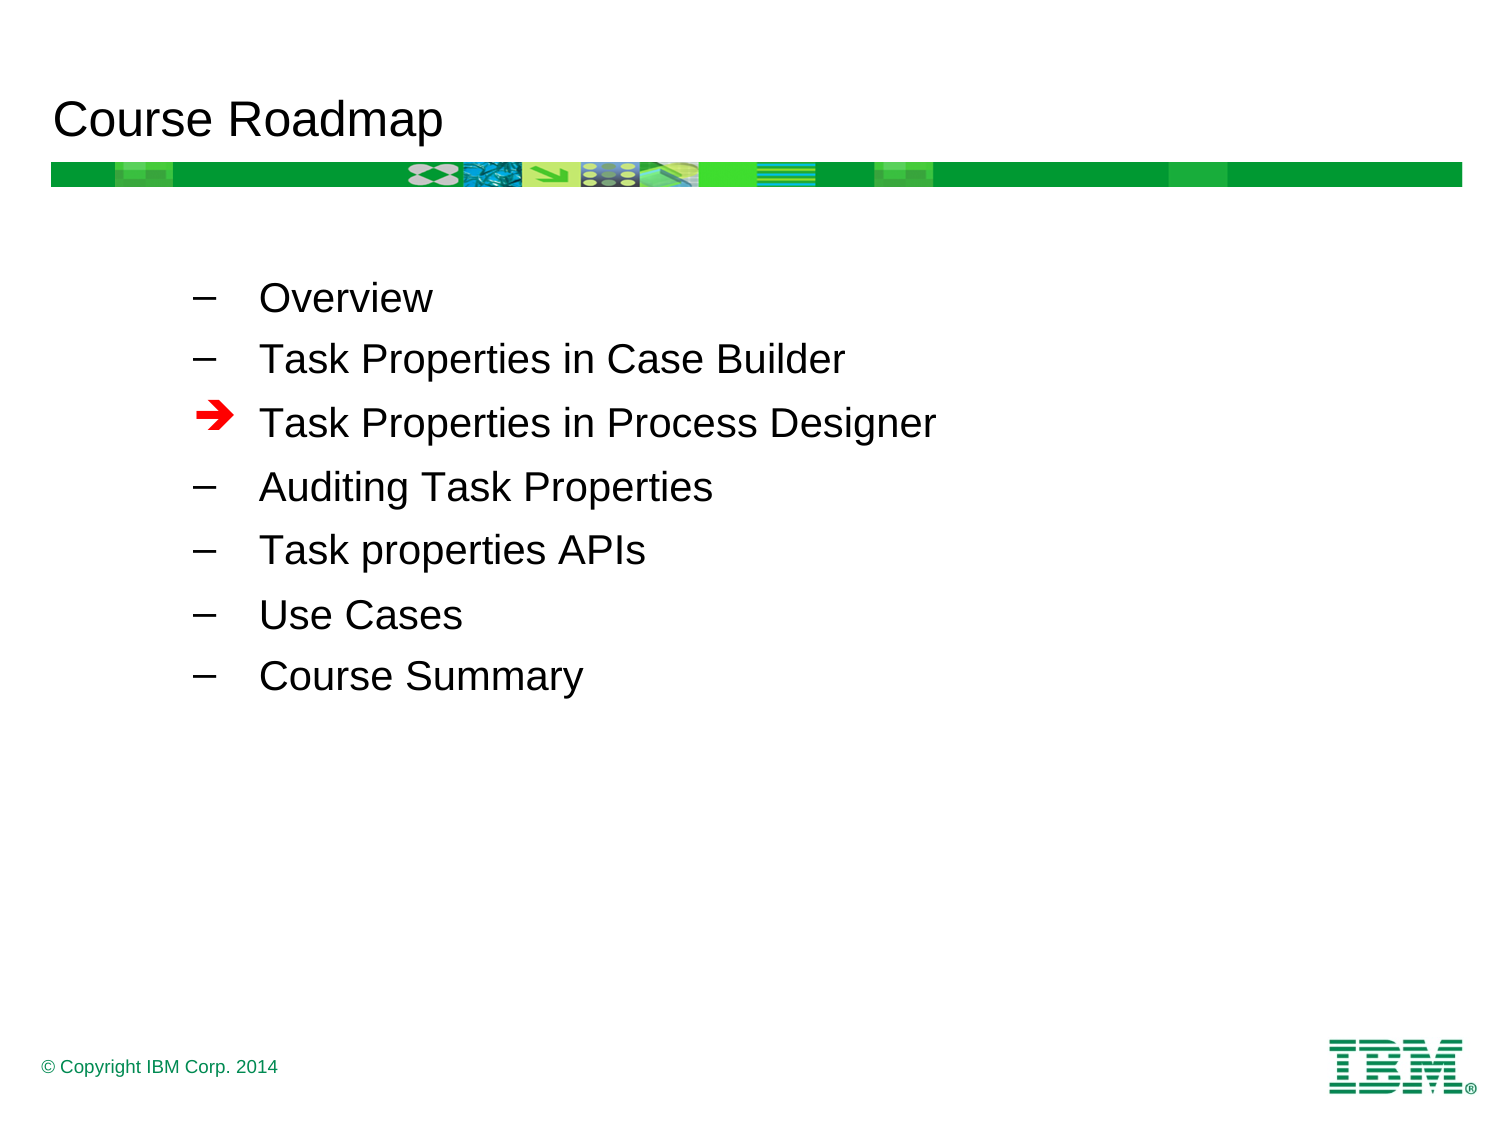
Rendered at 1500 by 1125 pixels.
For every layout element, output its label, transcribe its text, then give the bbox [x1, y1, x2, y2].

list Overview Task Properties in Case Builder Task Properties in Process Designer Auditing Task Properties Task properties APIs Use Cases Course Summary [75, 262, 1426, 1005]
title Course Roadmap [37, 45, 1388, 188]
picture [1327, 1037, 1479, 1096]
picture [50, 161, 1463, 189]
